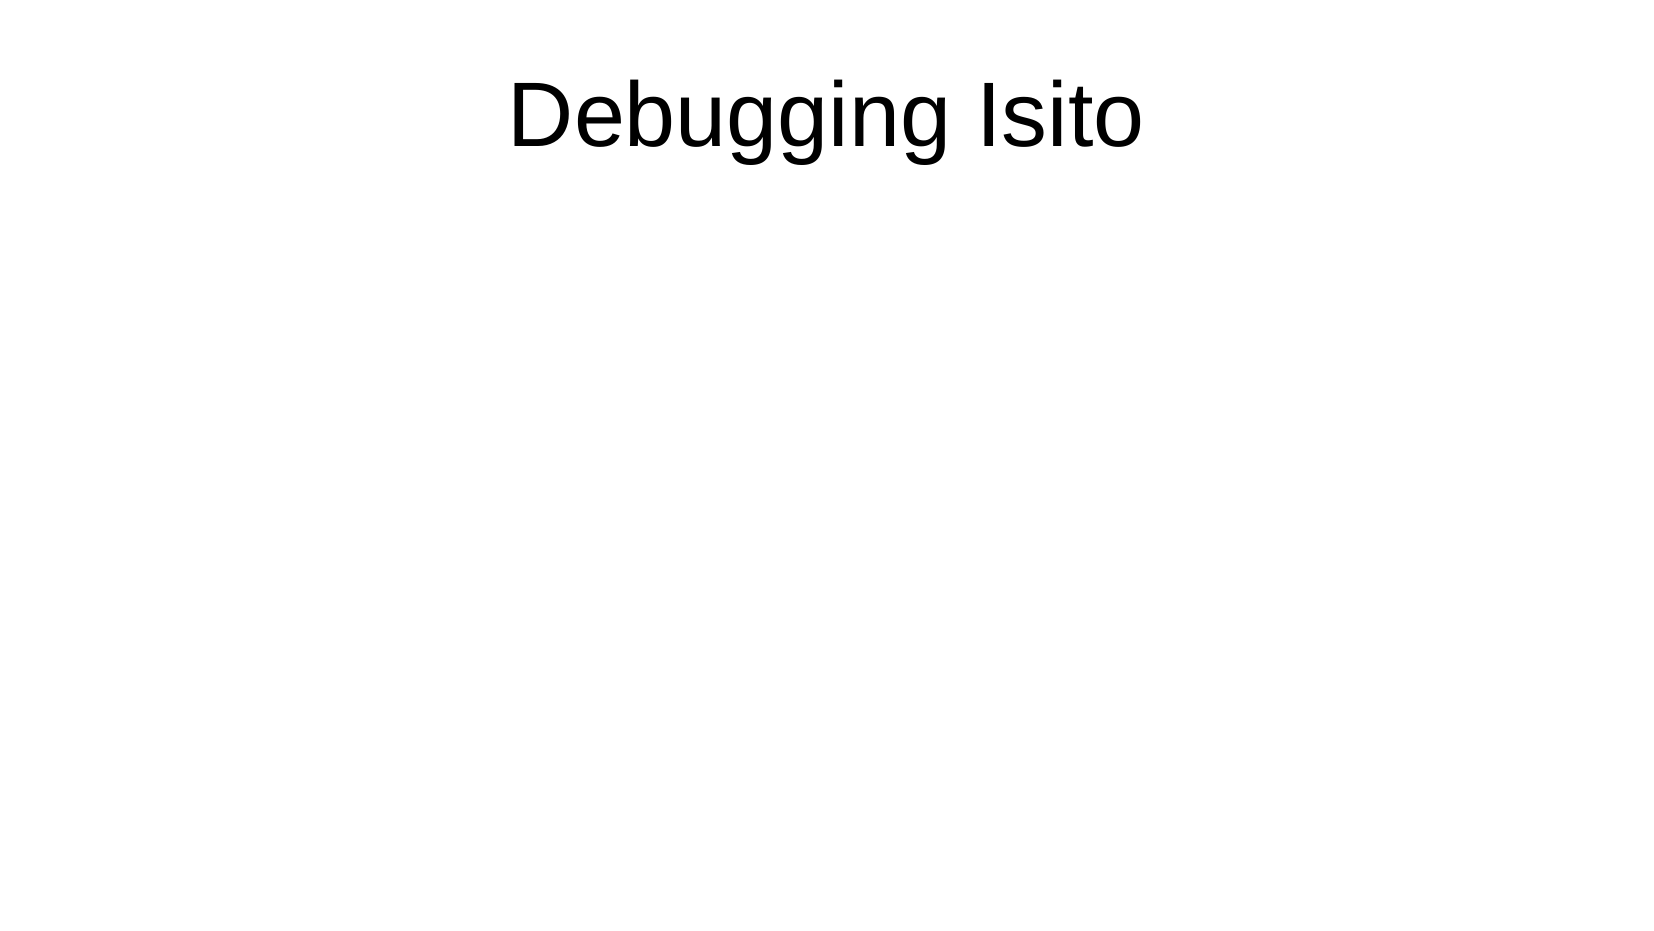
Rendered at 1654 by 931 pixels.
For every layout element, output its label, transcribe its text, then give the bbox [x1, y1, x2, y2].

title Debugging Isito [82, 37, 1571, 193]
